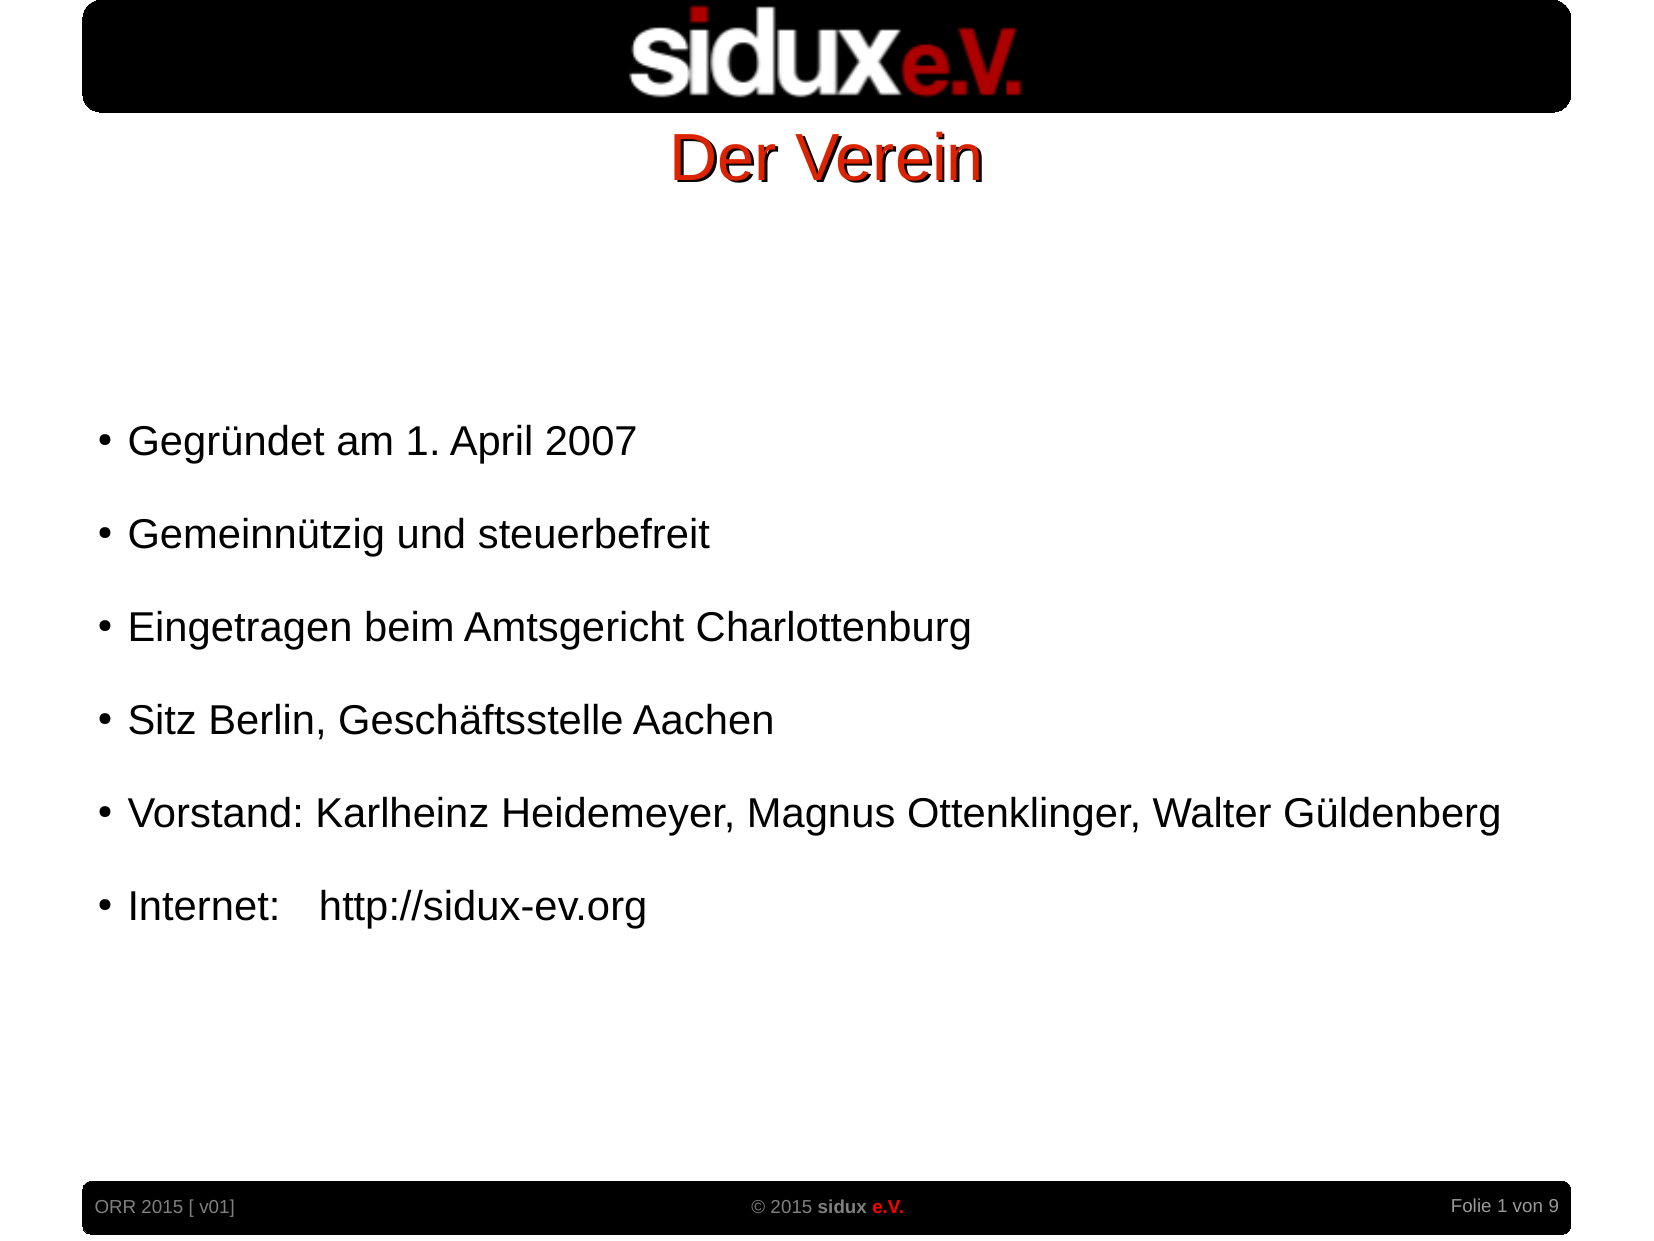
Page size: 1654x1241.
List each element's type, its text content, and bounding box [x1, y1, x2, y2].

picture [609, 0, 1028, 110]
text_box Gegründet am 1. April 2007 Gemeinnützig und steuerbefreit Eingetragen beim Amtsgericht Charlottenburg Sitz Berlin, Geschäftsstelle Aachen Vorstand: Karlheinz Heidemeyer, Magnus Ottenklinger, Walter Güldenberg Internet: http://sidux-ev.org [82, 224, 1571, 1170]
text_box Der Verein [82, 112, 1571, 213]
